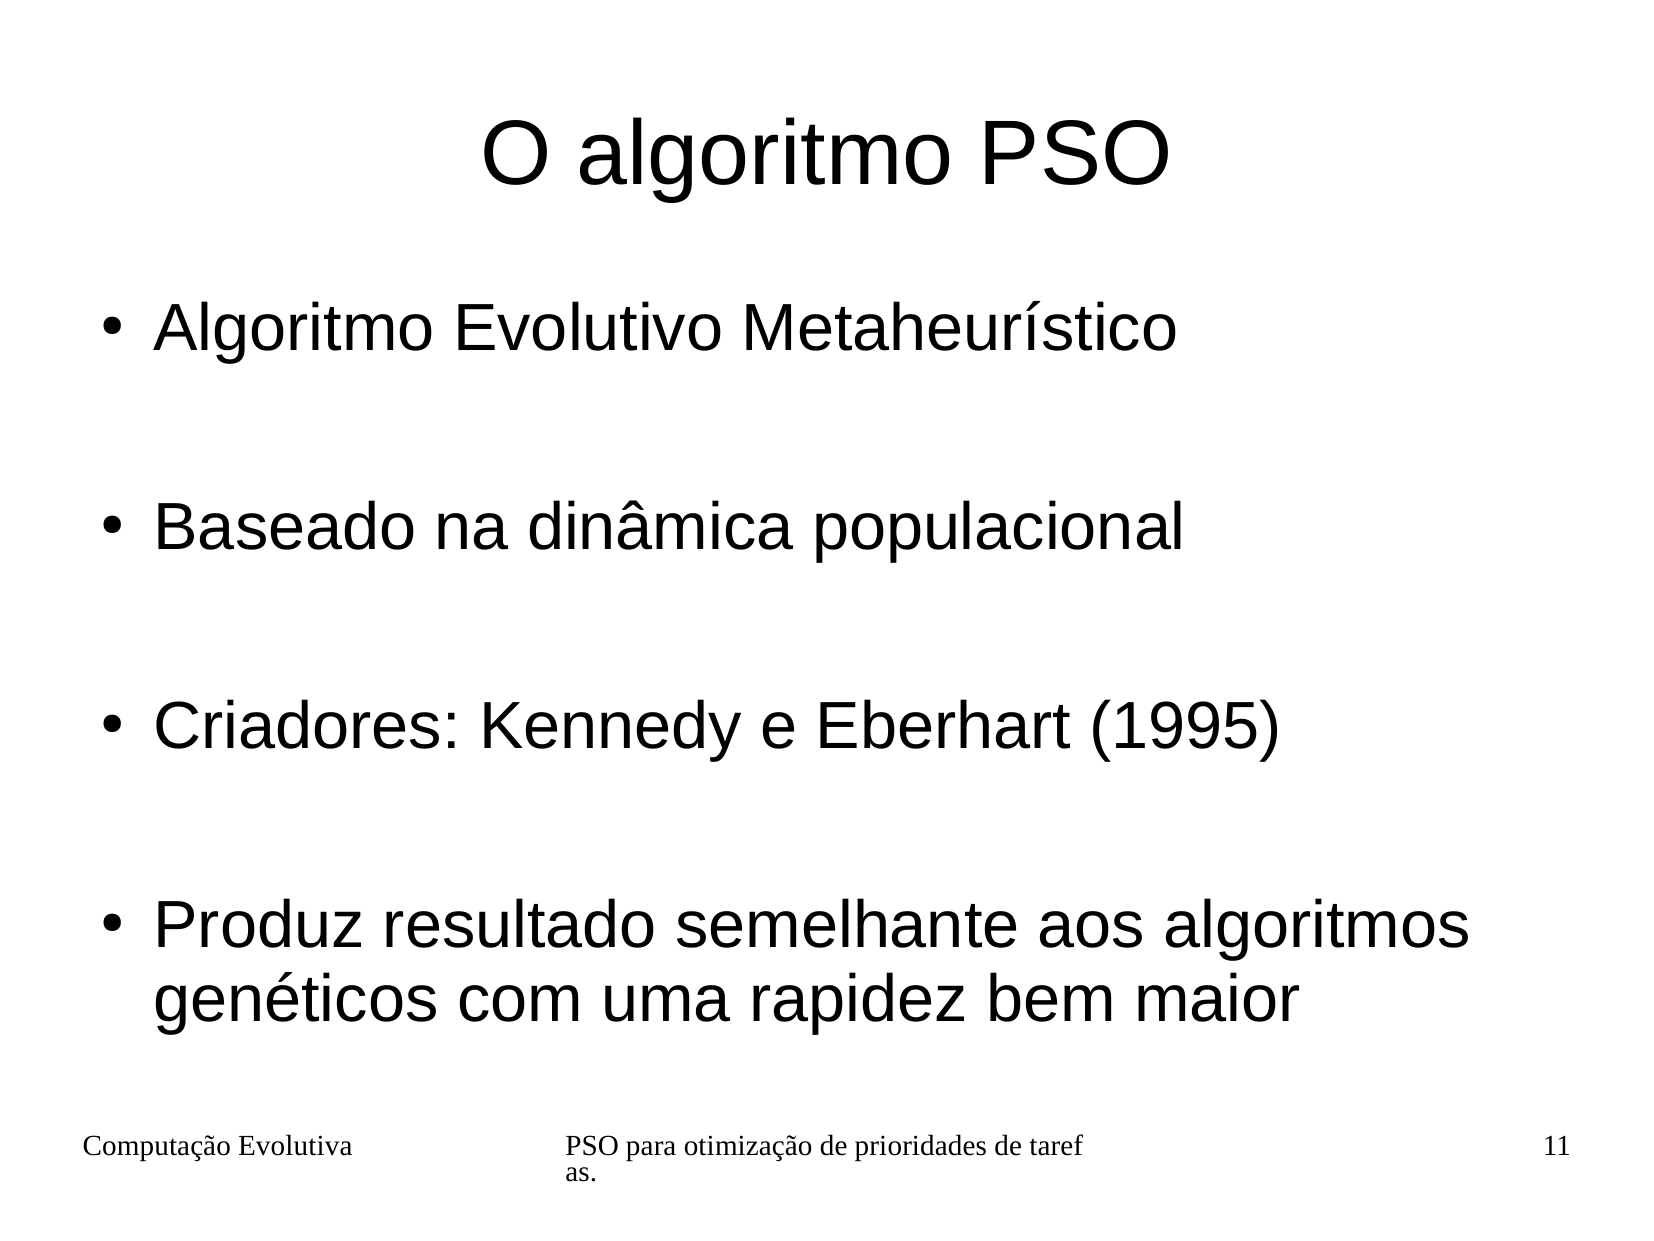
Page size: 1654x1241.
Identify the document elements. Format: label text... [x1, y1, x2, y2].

list Algoritmo Evolutivo Metaheurístico Baseado na dinâmica populacional Criadores: Kennedy e Eberhart (1995) Produz resultado semelhante aos algoritmos genéticos com uma rapidez bem maior [82, 290, 1571, 1094]
title O algoritmo PSO [82, 56, 1571, 250]
